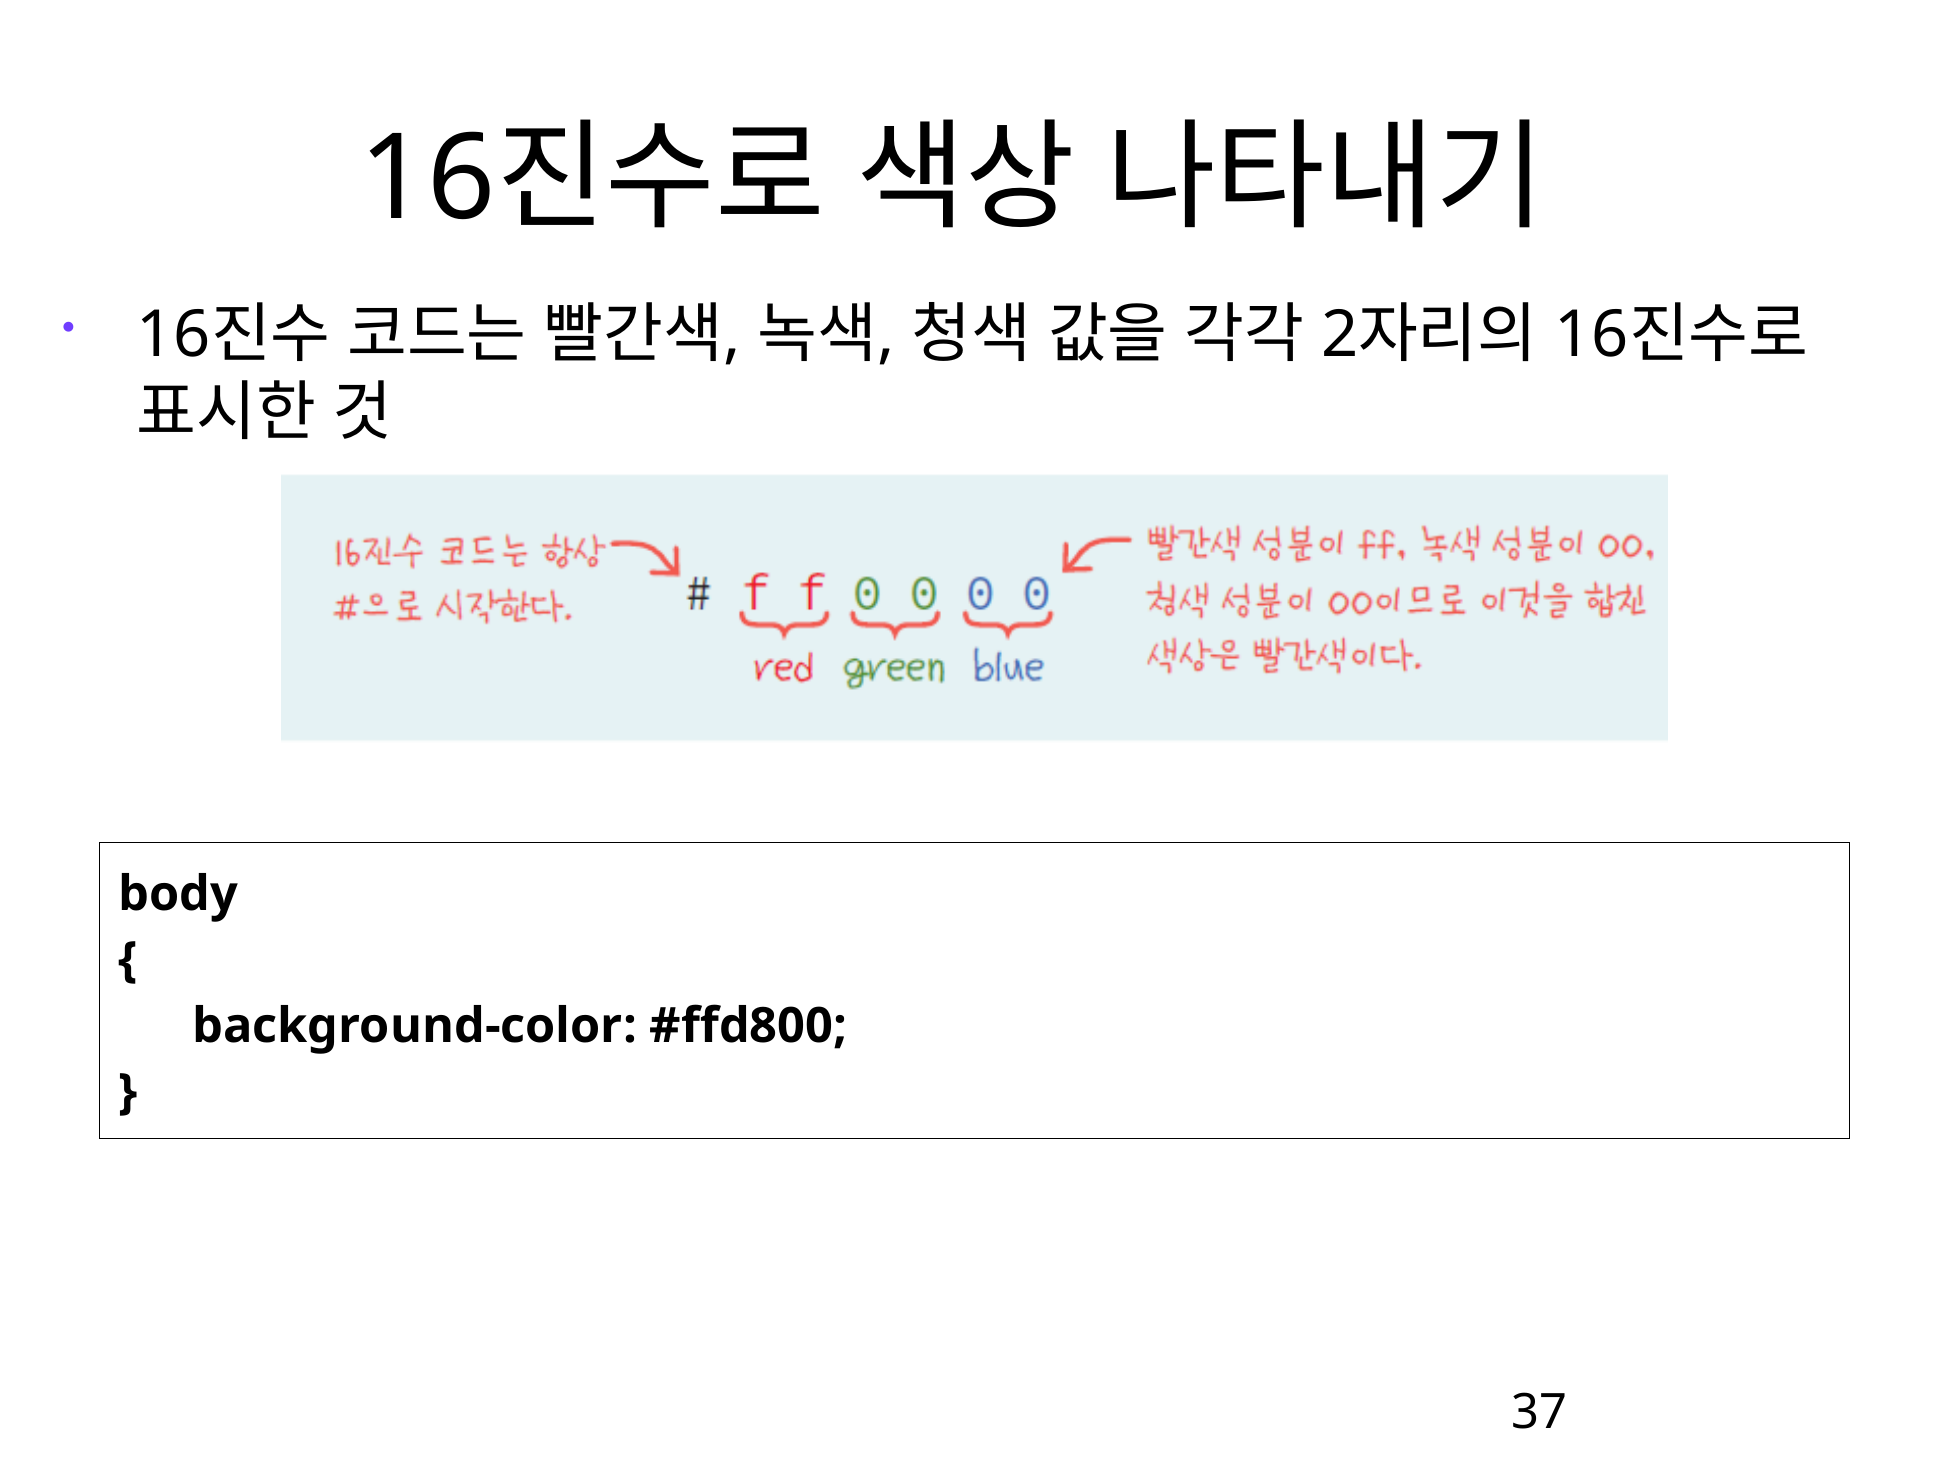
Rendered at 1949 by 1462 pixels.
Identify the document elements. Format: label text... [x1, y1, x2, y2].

text_box body { background-color: #ffd800; } [99, 842, 1850, 1139]
picture [281, 459, 1668, 751]
list 16진수 코드는 빨간색, 녹색, 청색 값을 각각 2자리의 16진수로 표시한 것 [48, 284, 1897, 1343]
slide_number <숫자> [1496, 1372, 1899, 1462]
title 16진수로 색상 나타내기 [156, 92, 1749, 255]
